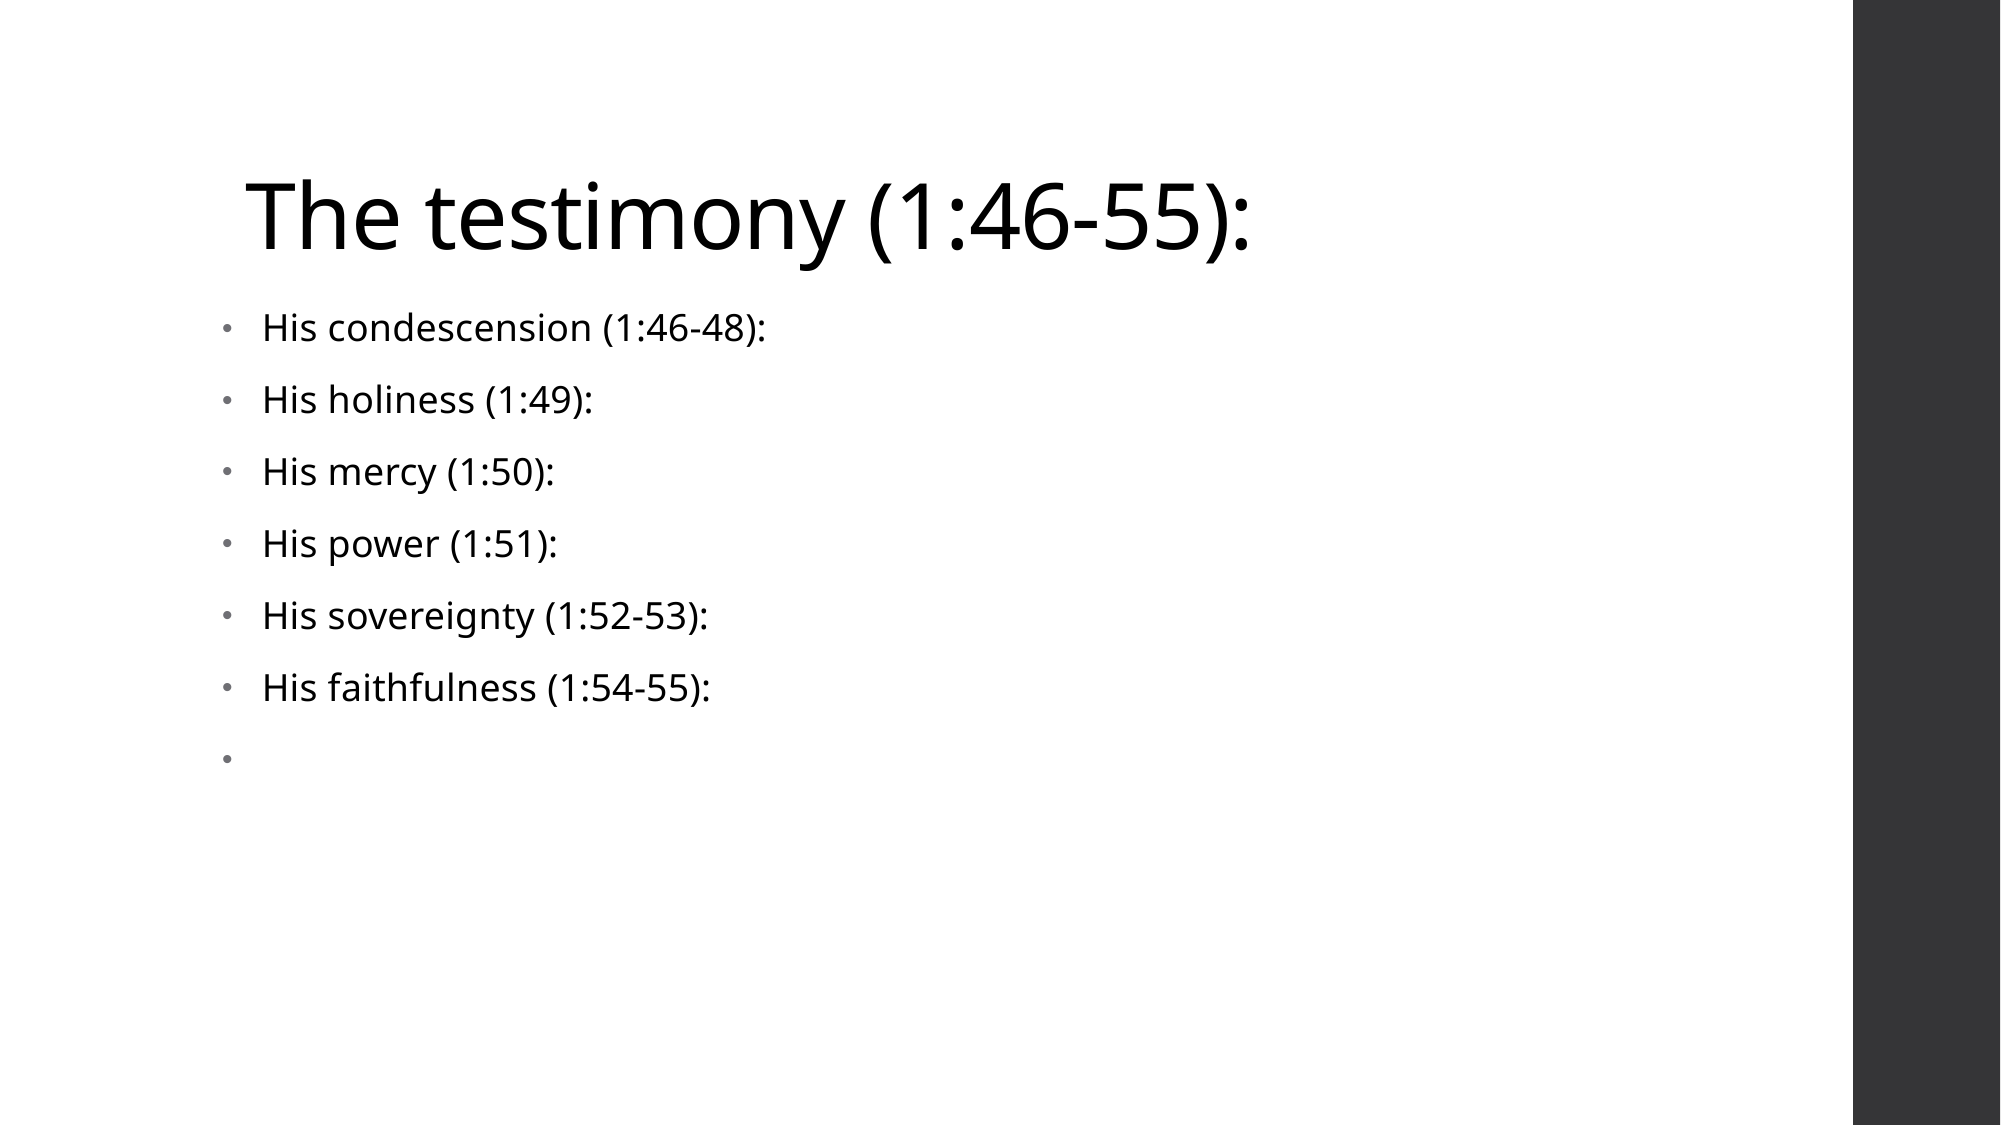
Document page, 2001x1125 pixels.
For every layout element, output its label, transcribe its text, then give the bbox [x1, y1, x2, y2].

title The testimony (1:46-55): [206, 60, 1797, 278]
list His condescension (1:46-48): His holiness (1:49): His mercy (1:50): His power (1:51): His sovereignty (1:52-53): His faithfulness (1:54-55): [206, 299, 1617, 1014]
